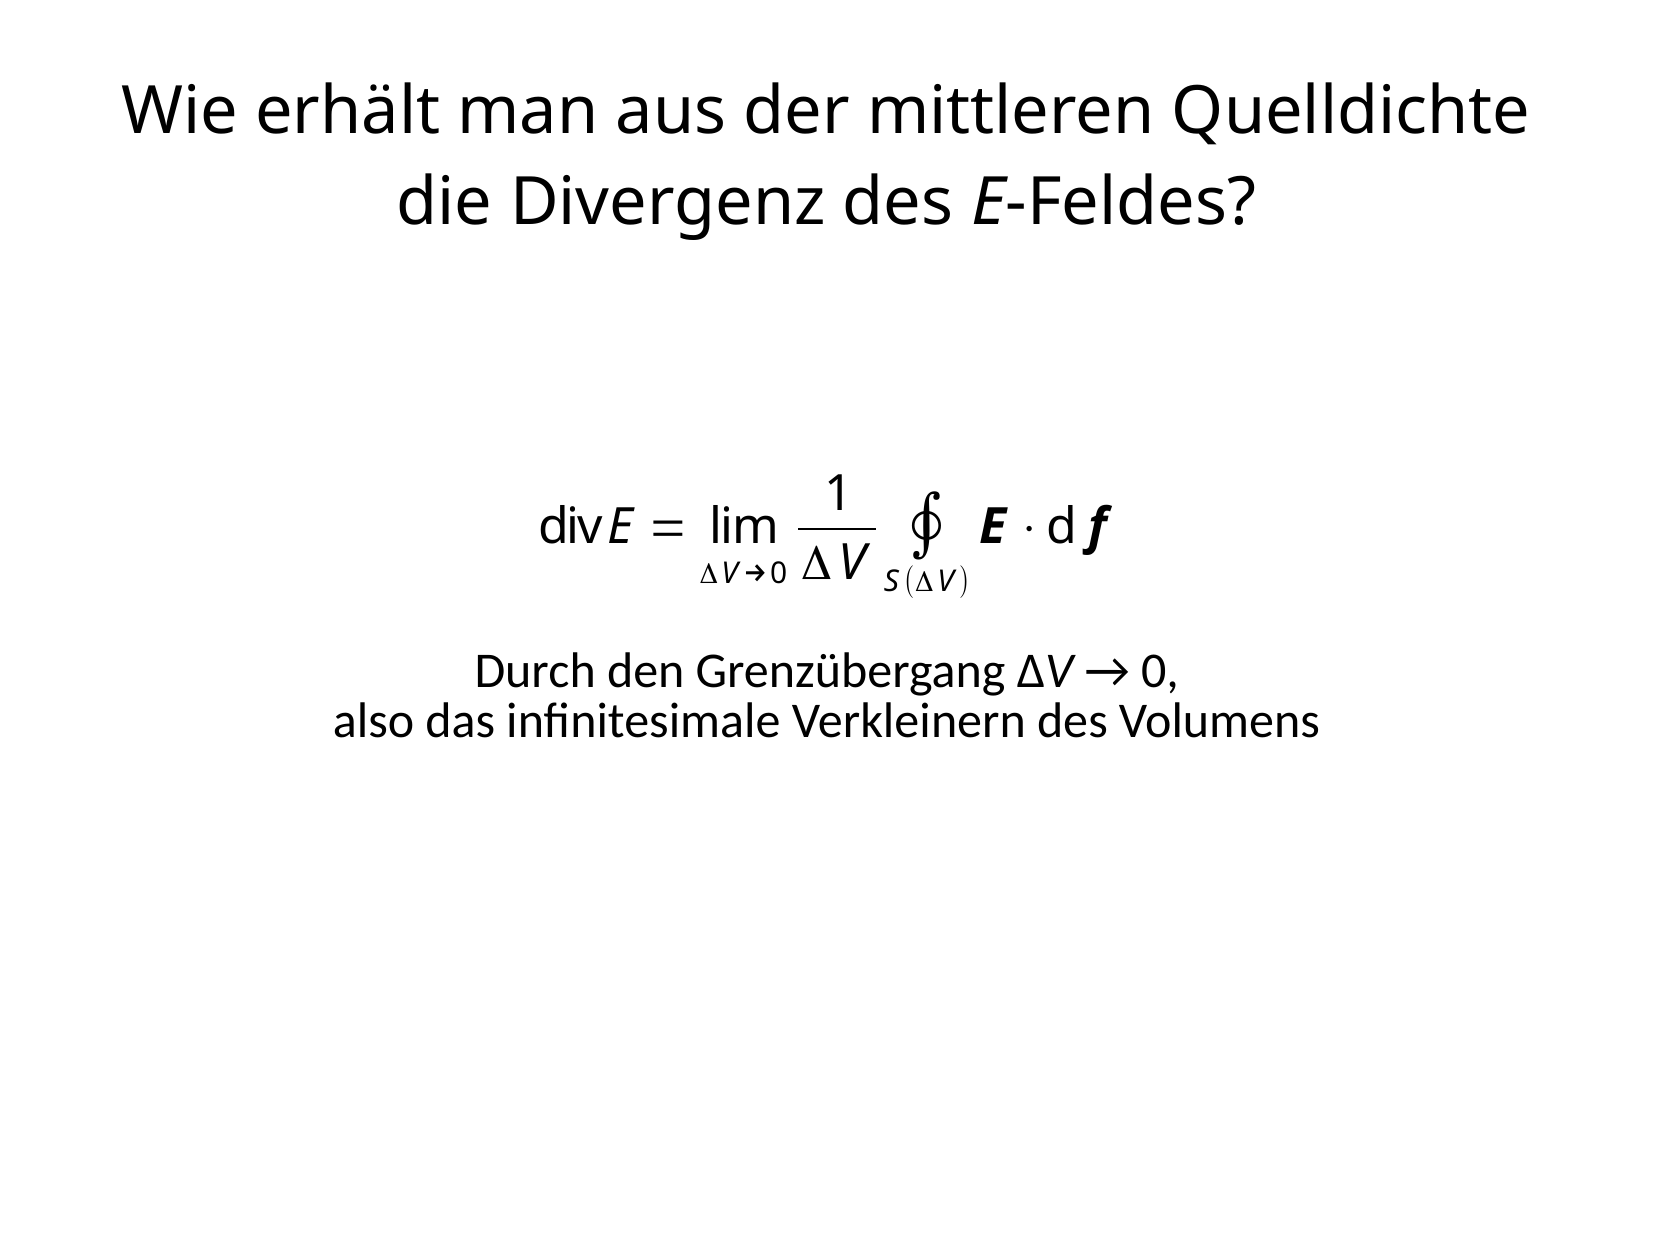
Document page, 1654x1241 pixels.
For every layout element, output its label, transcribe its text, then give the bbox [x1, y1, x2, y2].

title Wie erhält man aus der mittleren Quelldichte die Divergenz des E-Feldes? [82, 49, 1571, 257]
chart [532, 463, 1121, 600]
subtitle Durch den Grenzübergang ΔV → 0, also das infinitesimale Verkleinern des Volumens [82, 290, 1571, 1010]
